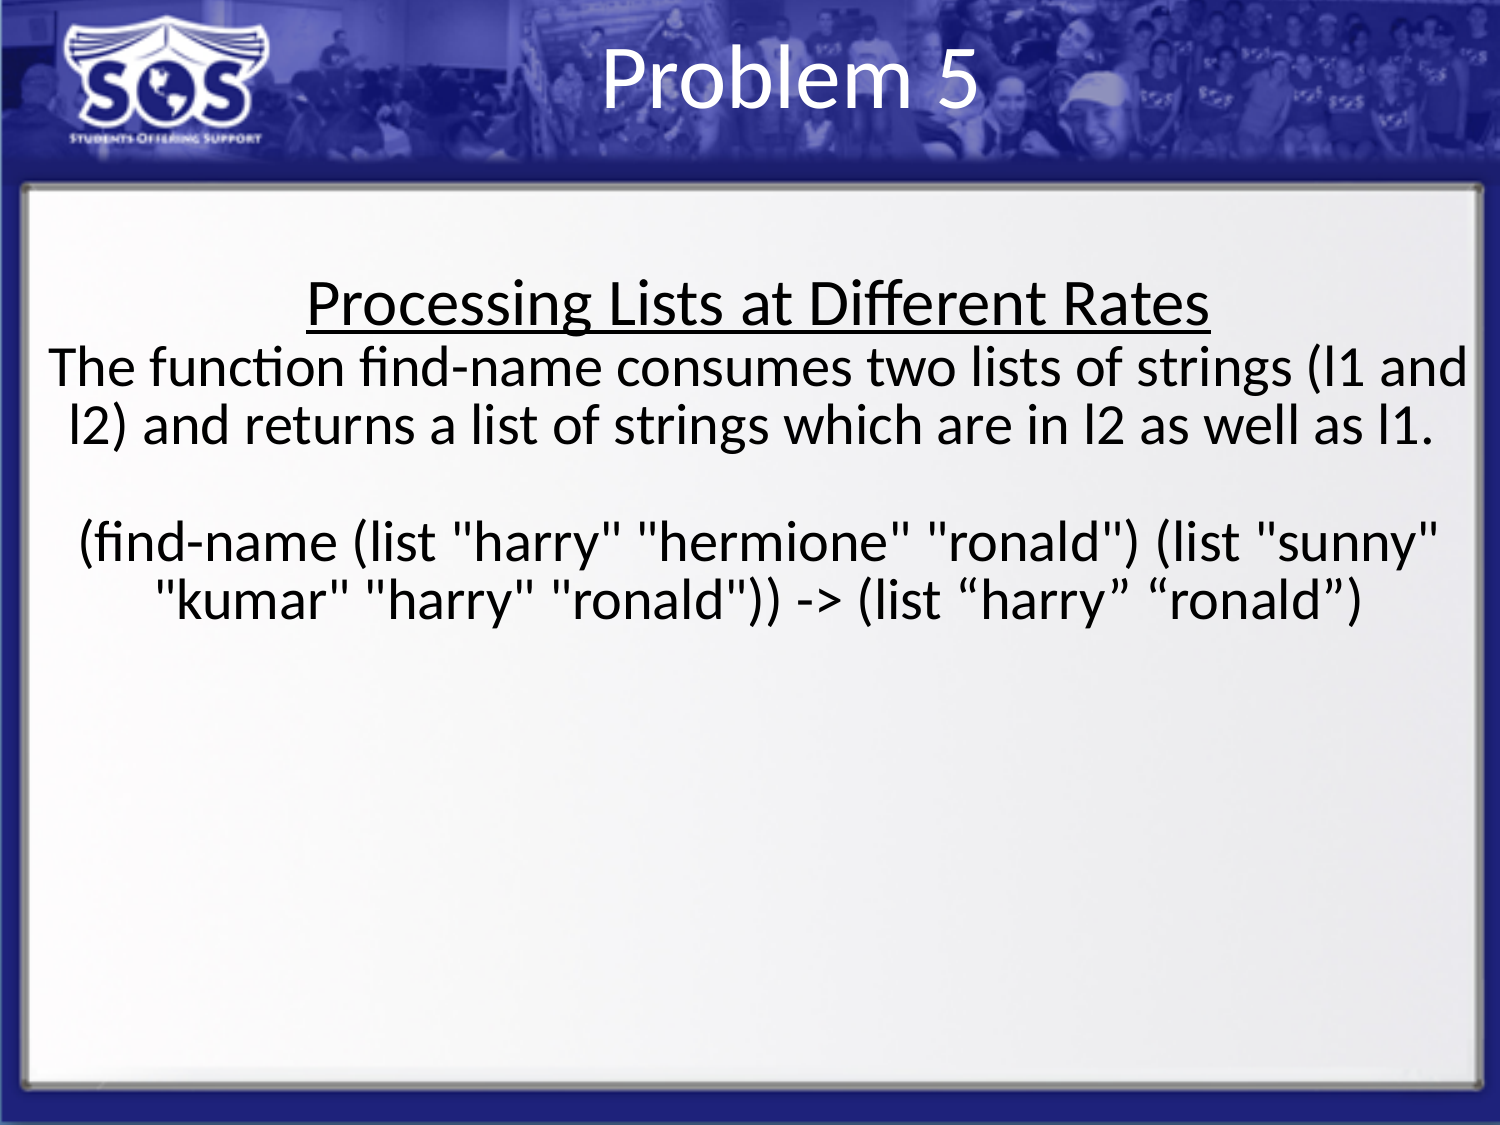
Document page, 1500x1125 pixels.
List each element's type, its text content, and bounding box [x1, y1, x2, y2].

text_box Problem 5 [230, 30, 1353, 157]
picture [0, 0, 1500, 1125]
text_box Processing Lists at Different Rates The function find-name consumes two lists of strings (l1 and l2) and returns a list of strings which are in l2 as well as l1. (find-name (list "harry" "hermione" "ronald") (list "sunny" "kumar" "harry" "ronald")) -> (list “harry” “ronald”) [29, 268, 1489, 718]
